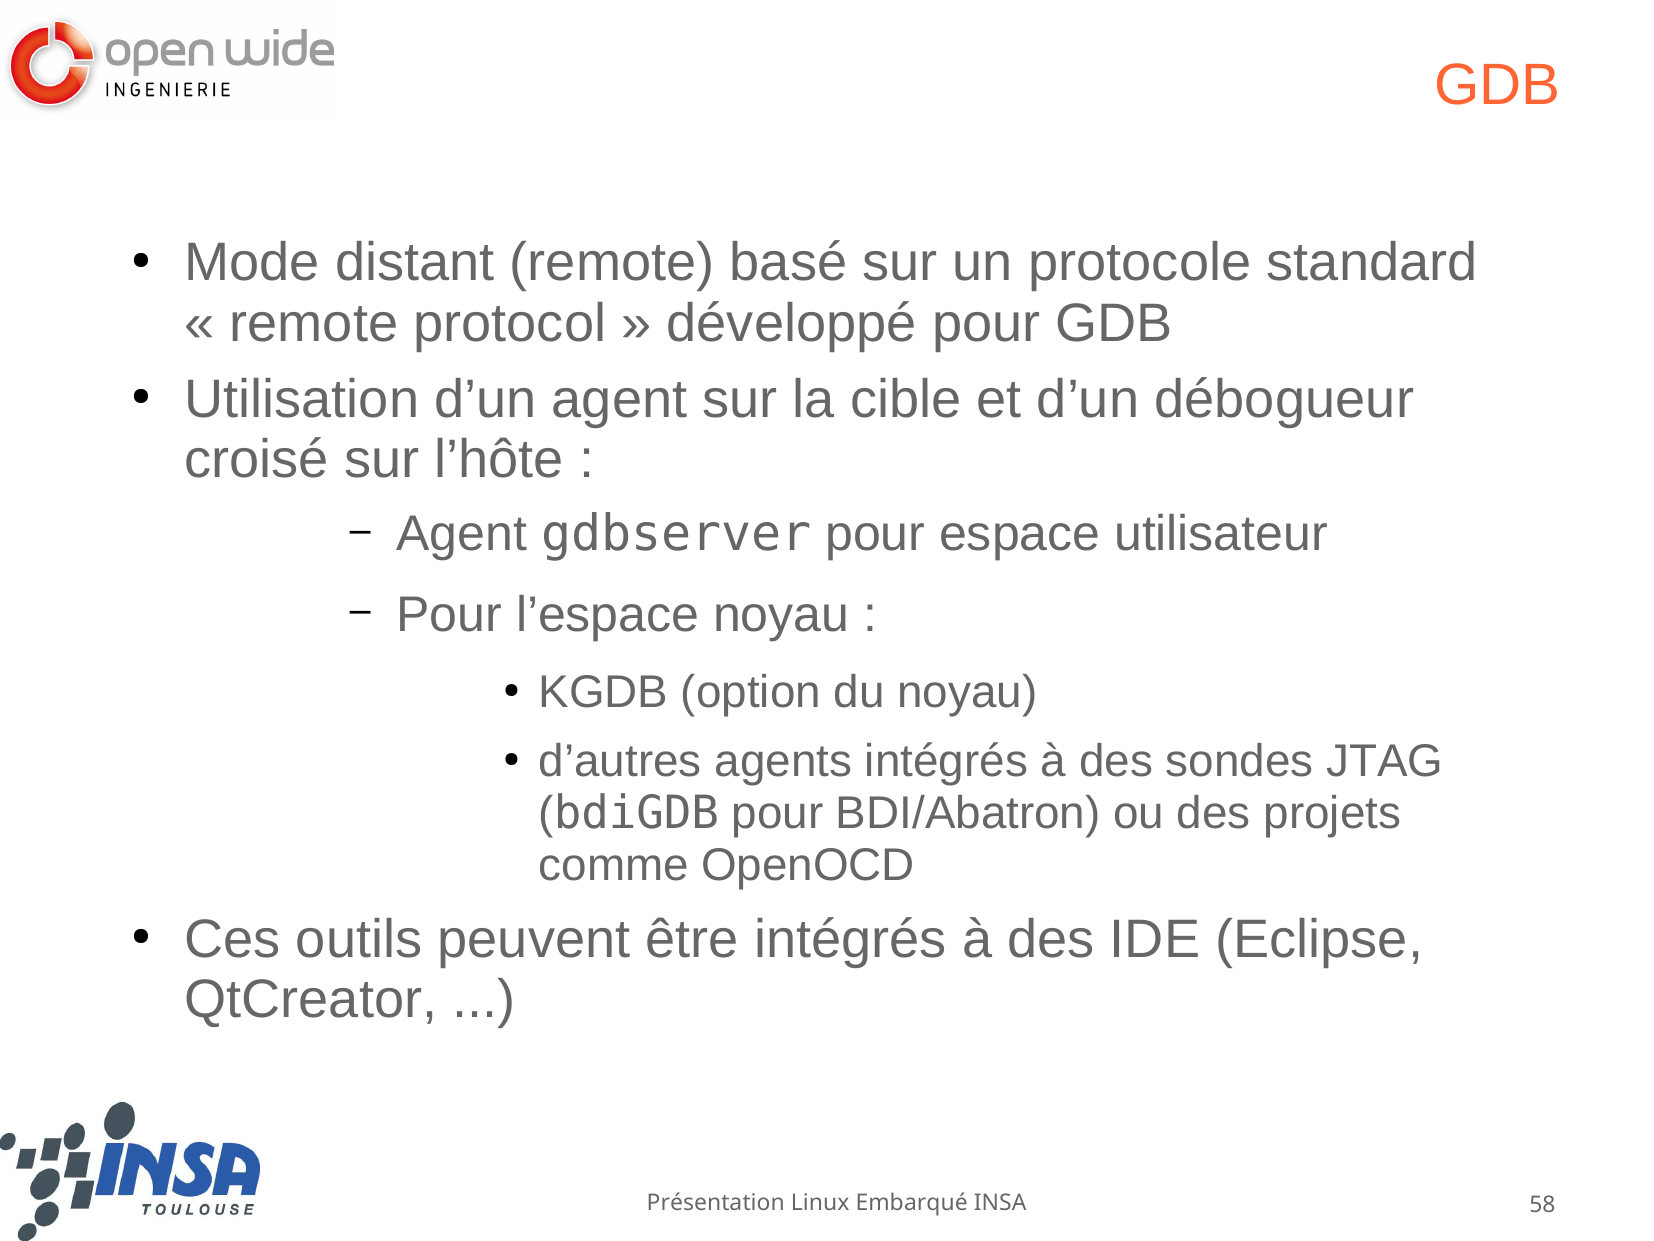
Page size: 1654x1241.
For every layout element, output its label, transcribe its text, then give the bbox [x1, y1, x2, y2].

list Mode distant (remote) basé sur un protocole standard « remote protocol » développé pour GDB Utilisation d’un agent sur la cible et d’un débogueur croisé sur l’hôte : Agent gdbserver pour espace utilisateur Pour l’espace noyau : KGDB (option du noyau) d’autres agents intégrés à des sondes JTAG (bdiGDB pour BDI/Abatron) ou des projets comme OpenOCD Ces outils peuvent être intégrés à des IDE (Eclipse, QtCreator, ...) [113, 231, 1526, 1102]
picture [0, 0, 334, 119]
title GDB [602, 12, 1561, 157]
picture [0, 1102, 260, 1241]
